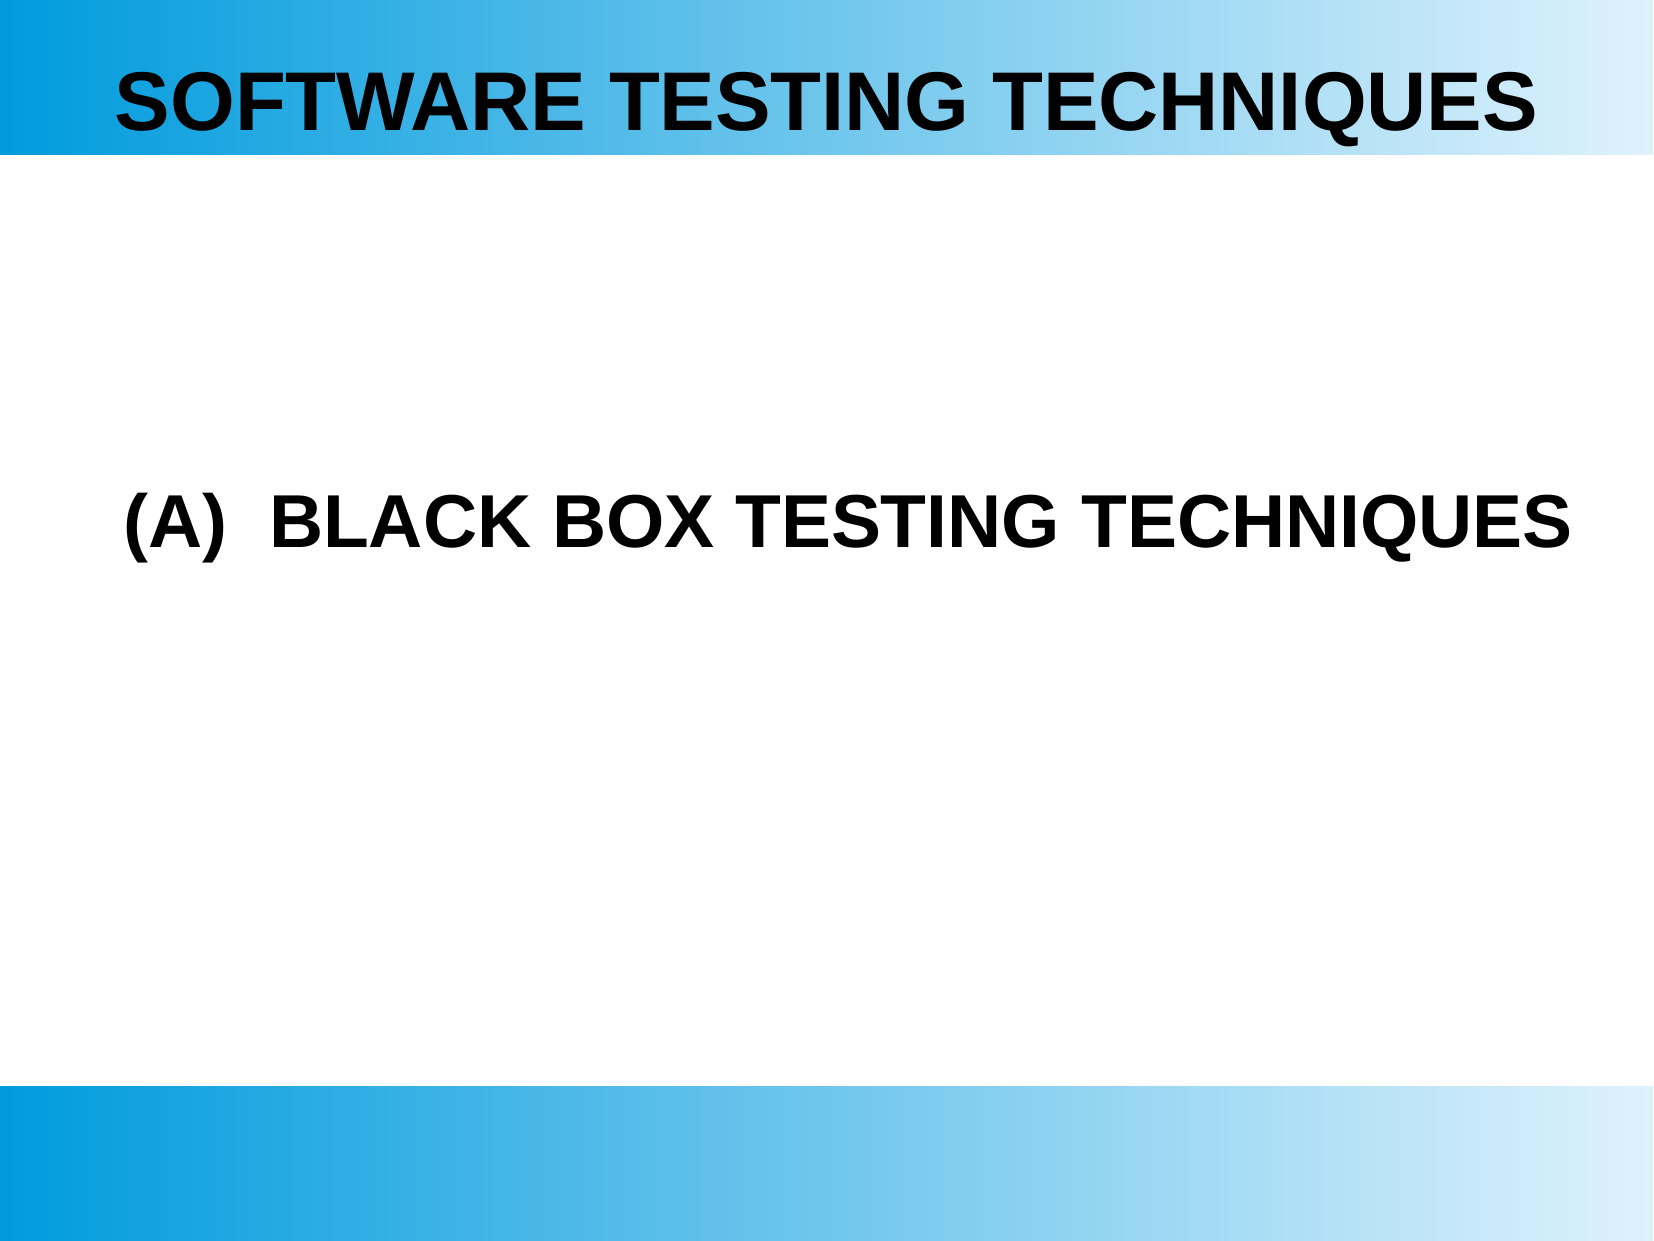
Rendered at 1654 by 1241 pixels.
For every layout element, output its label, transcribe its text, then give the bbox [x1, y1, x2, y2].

list (A) BLACK BOX TESTING TECHNIQUES [52, 480, 1606, 1200]
title SOFTWARE TESTING TECHNIQUES [82, 49, 1571, 155]
